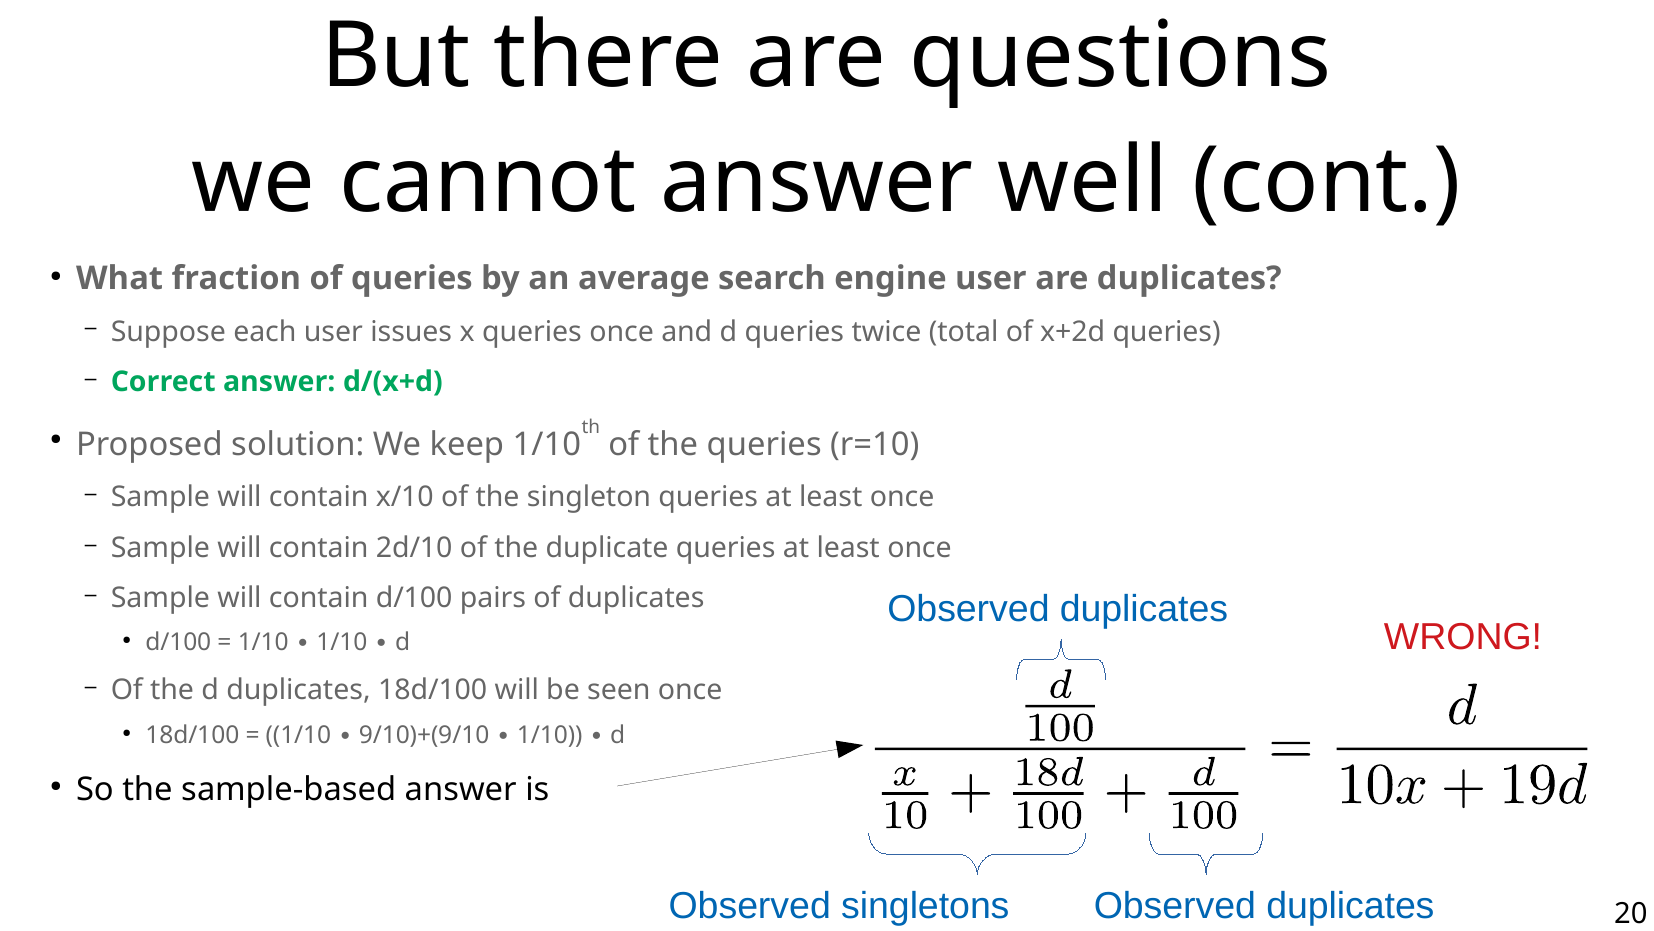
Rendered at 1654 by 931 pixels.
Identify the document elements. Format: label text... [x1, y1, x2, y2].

text_box Observed singletons [653, 877, 1025, 931]
text_box Observed duplicates [872, 580, 1244, 637]
list What fraction of queries by an average search engine user are duplicates? Suppose each user issues x queries once and d queries twice (total of x+2d queries) Correct answer: d/(x+d) Proposed solution: We keep 1/10th of the queries (r=10) Sample will contain x/10 of the singleton queries at least once Sample will contain 2d/10 of the duplicate queries at least once Sample will contain d/100 pairs of duplicates d/100 = 1/10 ∙ 1/10 ∙ d Of the d duplicates, 18d/100 will be seen once 18d/100 = ((1/10 ∙ 9/10)+(9/10 ∙ 1/10)) ∙ d So the sample-based answer is [41, 254, 1530, 811]
title But there are questions we cannot answer well (cont.) [82, 1, 1571, 226]
text_box WRONG! [1369, 607, 1558, 665]
text_box Observed duplicates [1078, 877, 1450, 931]
text_box [874, 669, 1588, 829]
